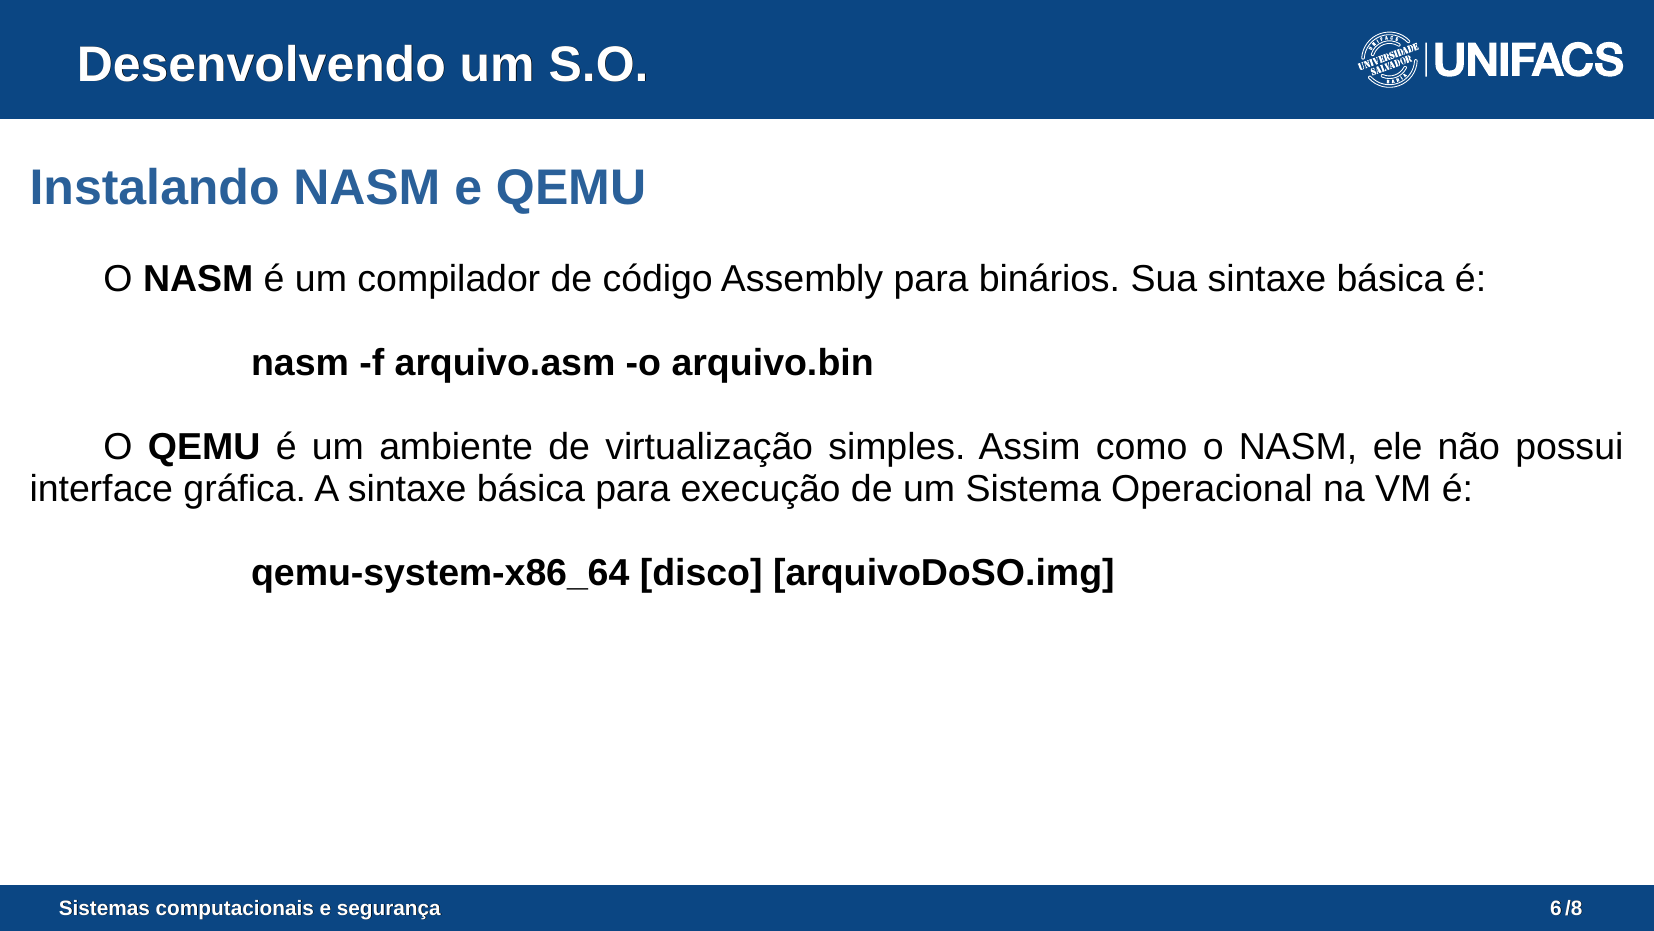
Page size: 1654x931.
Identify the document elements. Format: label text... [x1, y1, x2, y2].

text_box Desenvolvendo um S.O. [76, 7, 1329, 120]
text_box Instalando NASM e QEMU O NASM é um compilador de código Assembly para binários. Sua sintaxe básica é: nasm -f arquivo.asm -o arquivo.bin O QEMU é um ambiente de virtualização simples. Assim como o NASM, ele não possui interface gráfica. A sintaxe básica para execução de um Sistema Operacional na VM é: qemu-system-x86_64 [disco] [arquivoDoSO.img] [29, 159, 1625, 866]
